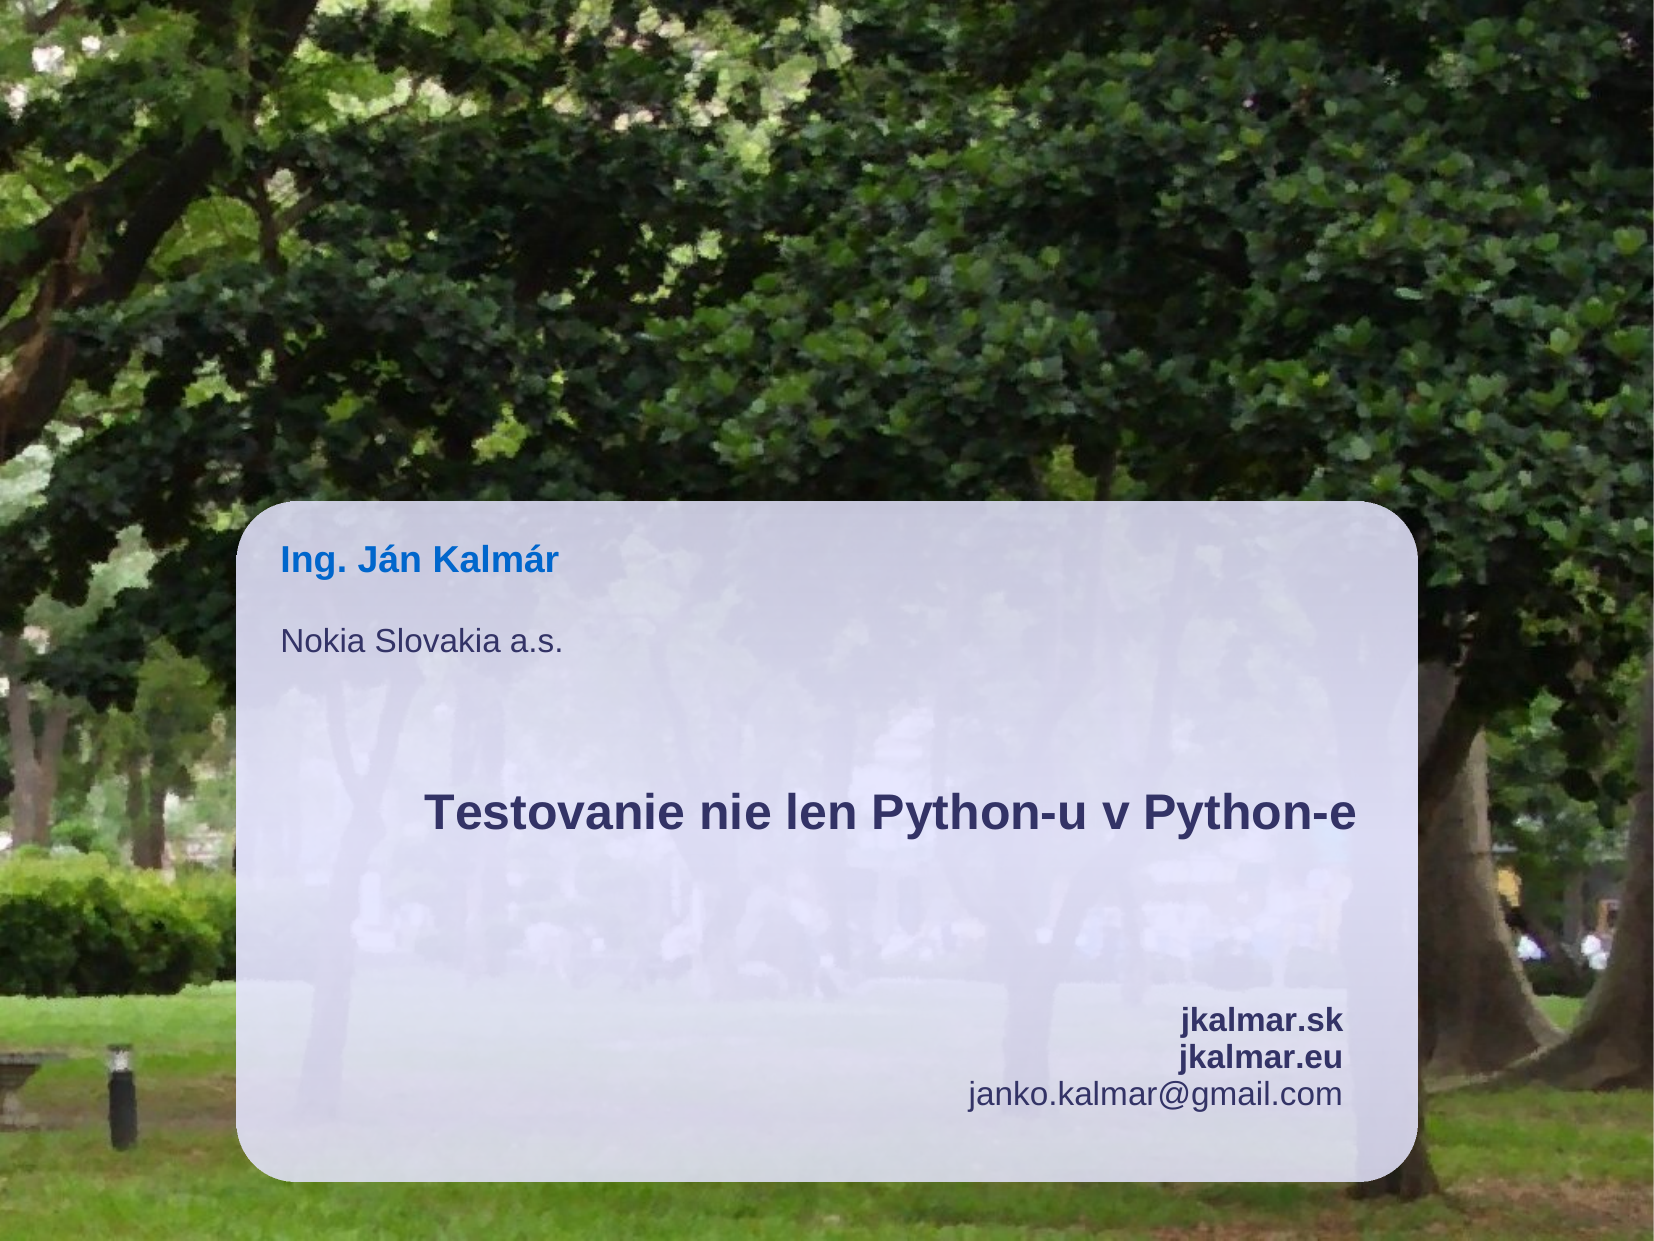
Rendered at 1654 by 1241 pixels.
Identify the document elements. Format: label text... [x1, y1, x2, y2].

title Testovanie nie len Python-u v Python-e [408, 738, 1359, 886]
picture [0, 0, 1654, 1241]
